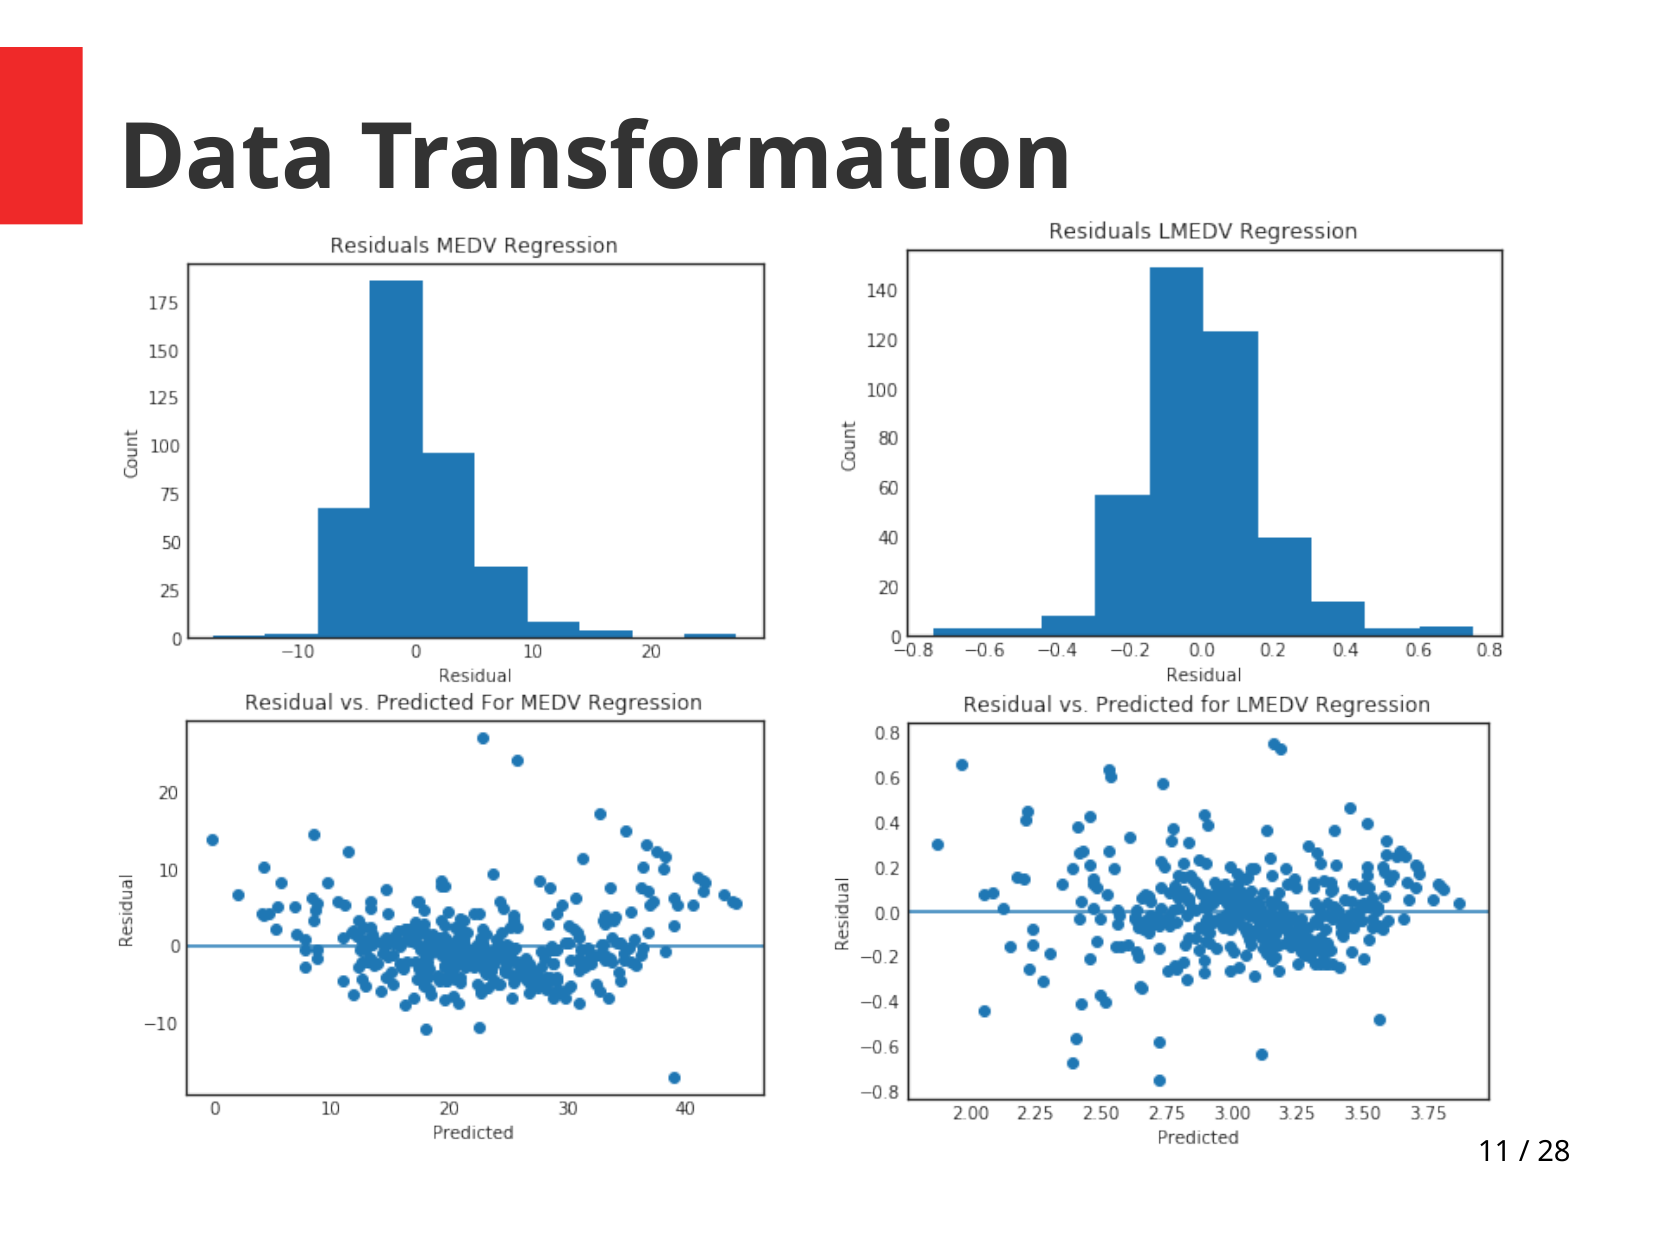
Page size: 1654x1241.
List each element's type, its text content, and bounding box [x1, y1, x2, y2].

picture [823, 209, 1516, 1160]
title Data Transformation [118, 49, 1571, 257]
picture [107, 224, 774, 1156]
